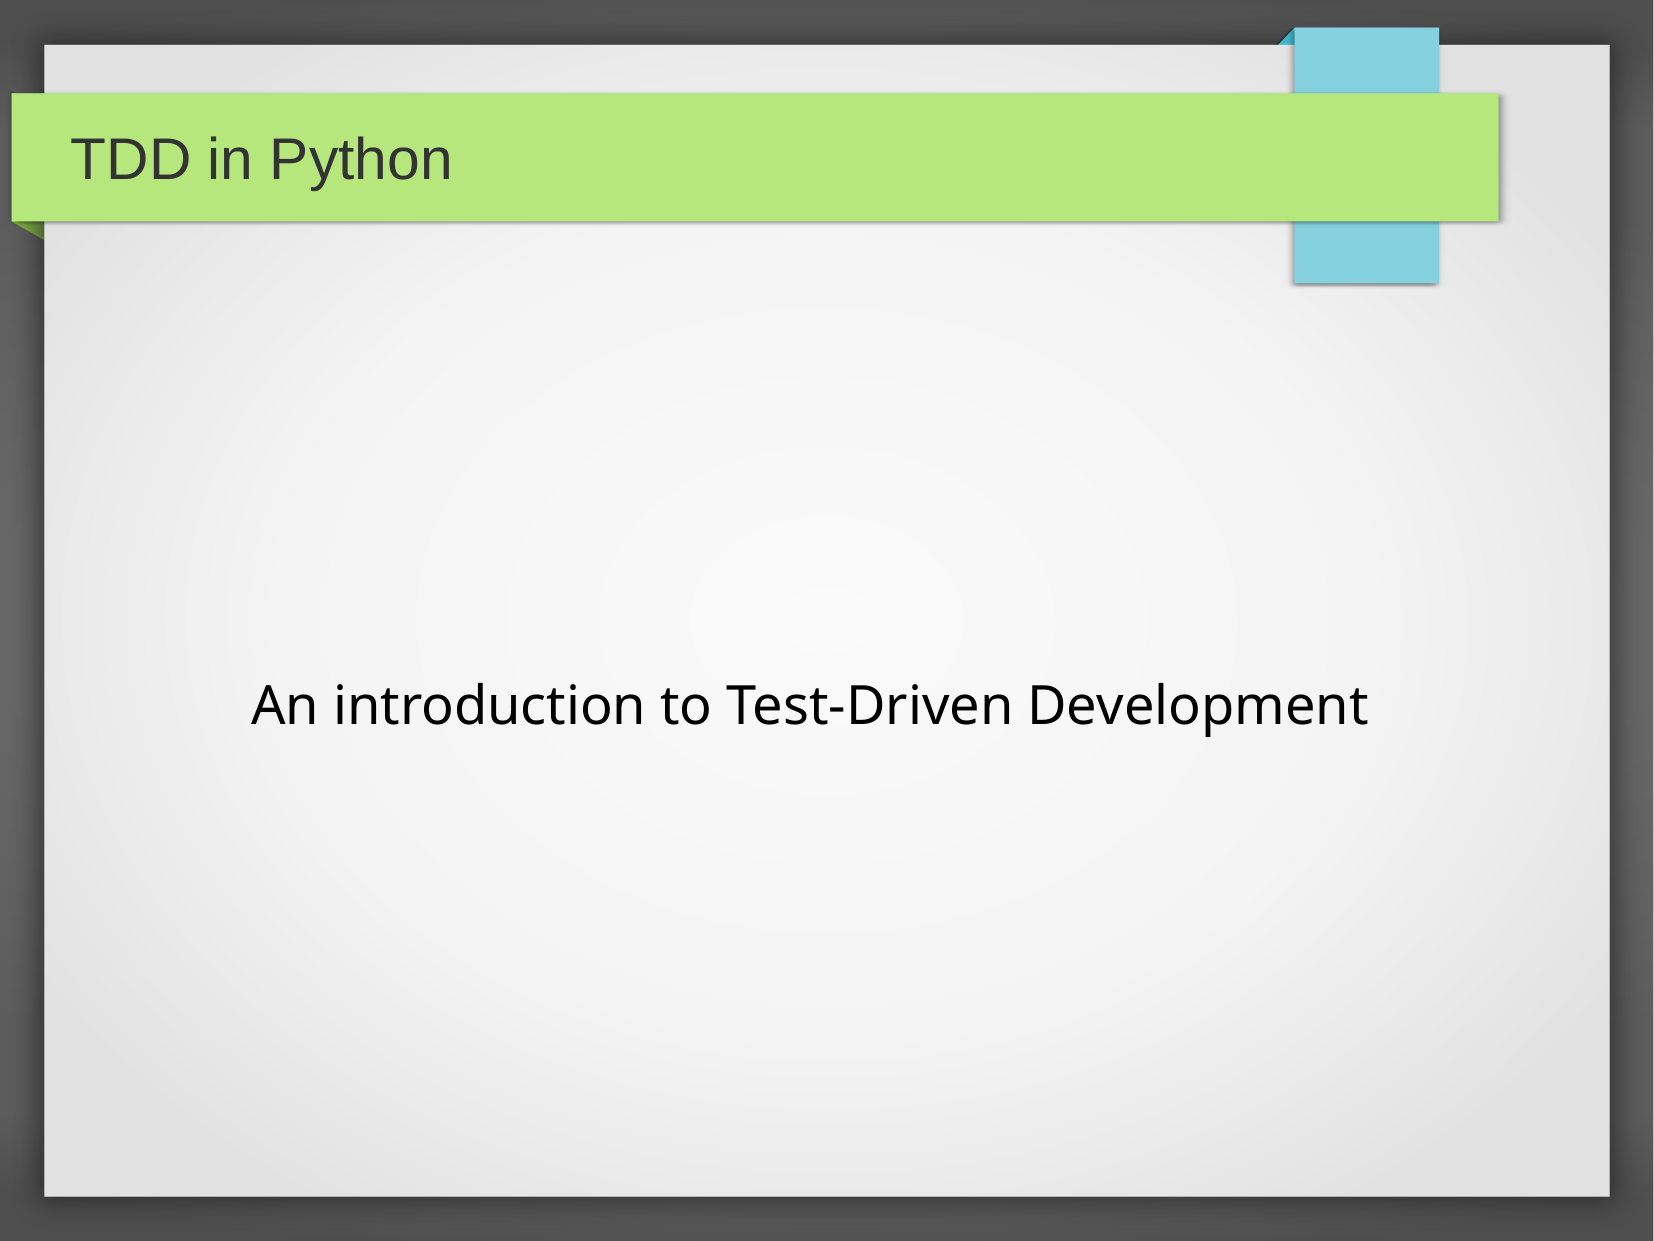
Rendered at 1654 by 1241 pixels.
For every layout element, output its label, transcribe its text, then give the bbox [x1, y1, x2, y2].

picture [0, 0, 1654, 1241]
title TDD in Python [70, 106, 1229, 213]
subtitle An introduction to Test-Driven Development [82, 343, 1538, 1063]
